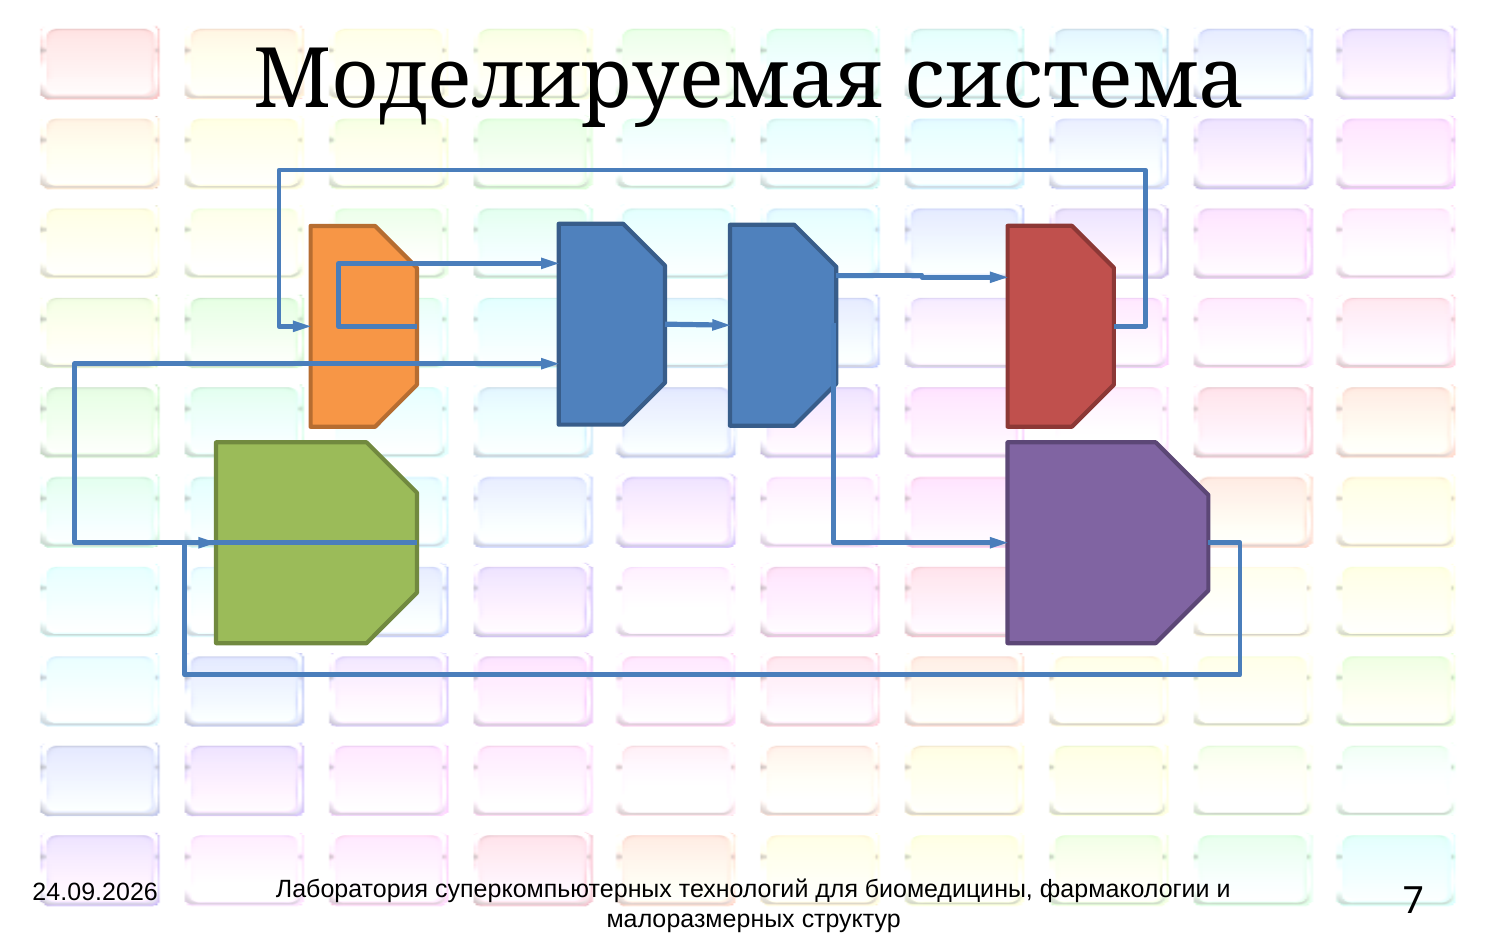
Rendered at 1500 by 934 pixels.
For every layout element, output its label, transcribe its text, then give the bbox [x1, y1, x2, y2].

text_box <number> [1387, 868, 1473, 918]
text_box [1007, 225, 1114, 410]
text_box [558, 415, 633, 425]
text_box Лаборатория суперкомпьютерных технологий для биомедицины, фармакологии и малоразмерных структур [171, 864, 1338, 915]
text_box [729, 415, 806, 426]
text_box [340, 266, 417, 324]
text_box [558, 223, 666, 410]
text_box [729, 224, 837, 410]
text_box [310, 225, 417, 361]
text_box [310, 366, 417, 410]
text_box [1007, 415, 1084, 427]
text_box [216, 545, 417, 644]
title Моделируемая система [75, 16, 1426, 132]
text_box [310, 415, 387, 427]
text_box 18.11.2012 [17, 868, 184, 918]
text_box [216, 442, 417, 540]
text_box [1007, 442, 1209, 644]
picture [0, 0, 1500, 933]
